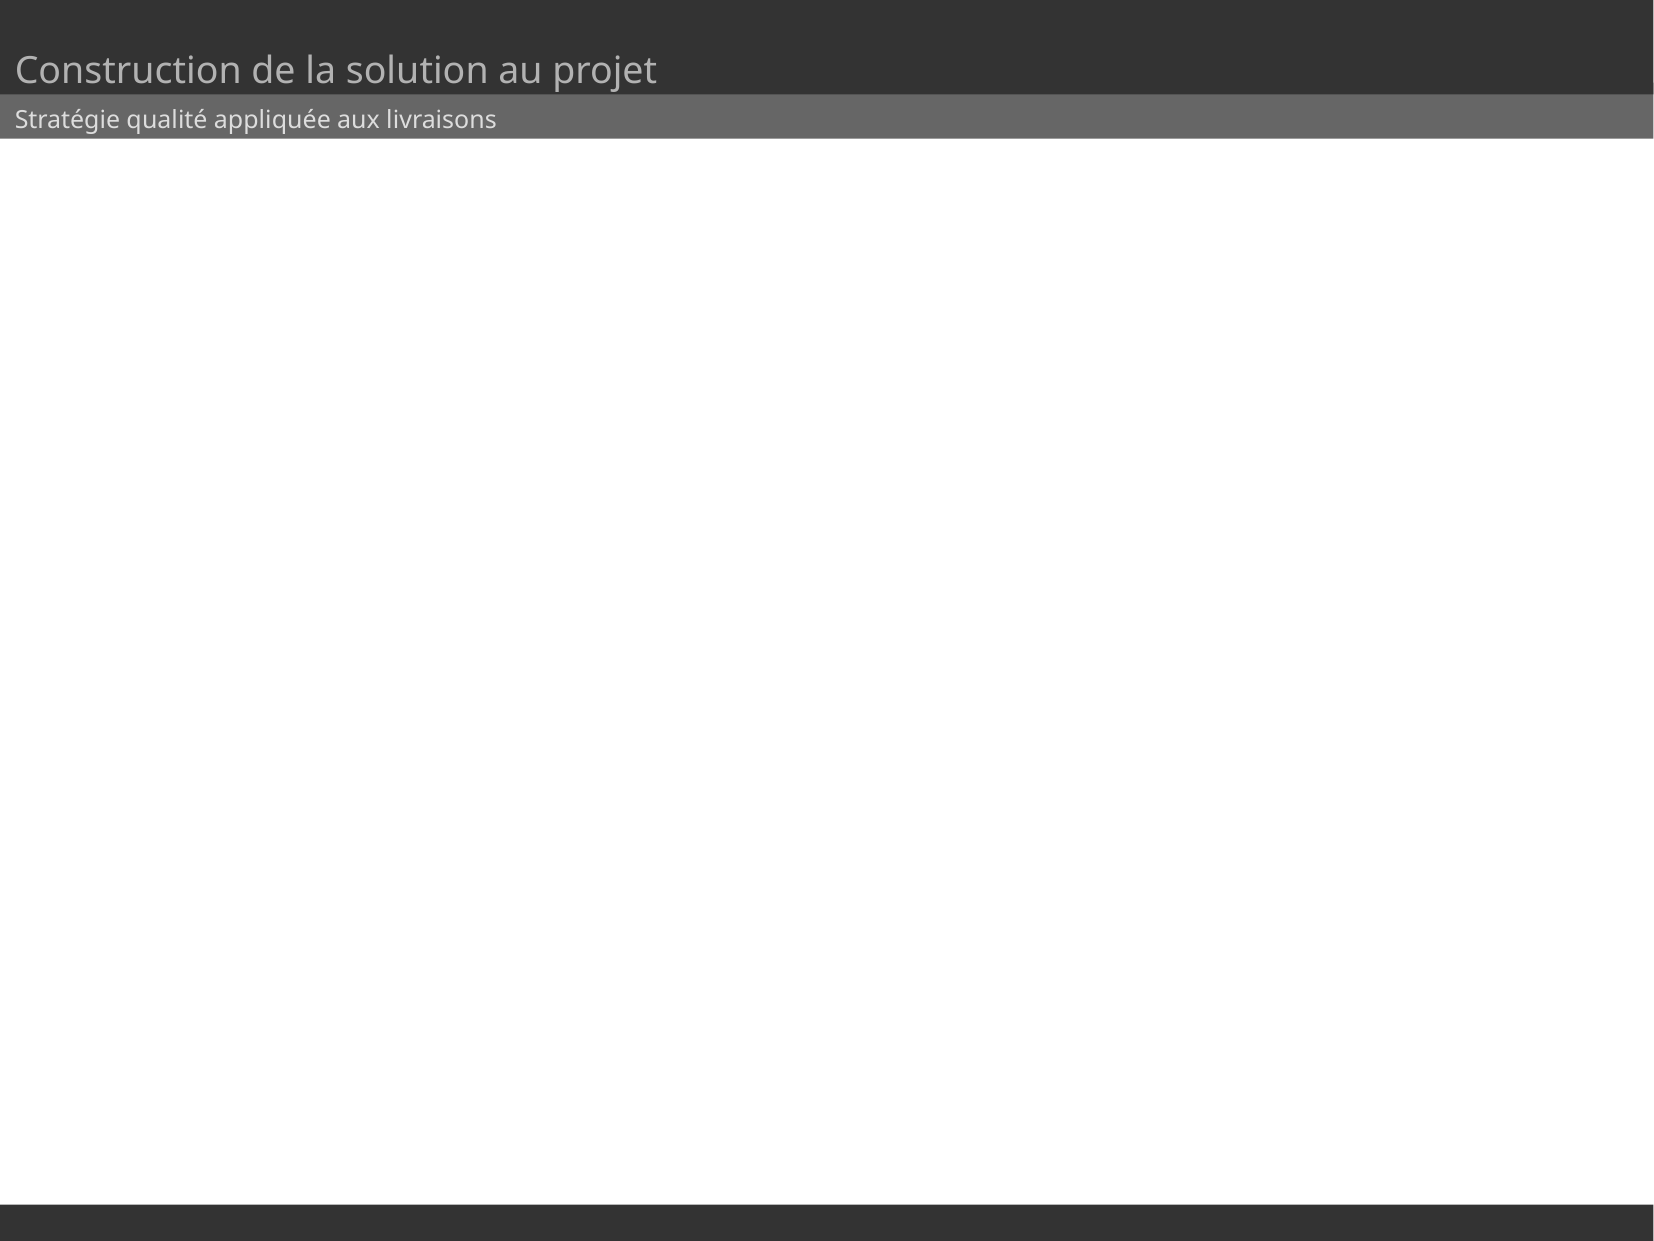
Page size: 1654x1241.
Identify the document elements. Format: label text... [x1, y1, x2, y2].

text_box Construction de la solution au projet [0, 35, 721, 94]
text_box [0, 0, 1654, 94]
text_box Stratégie qualité appliquée aux livraisons [0, 94, 1654, 139]
text_box [0, 1204, 1654, 1241]
